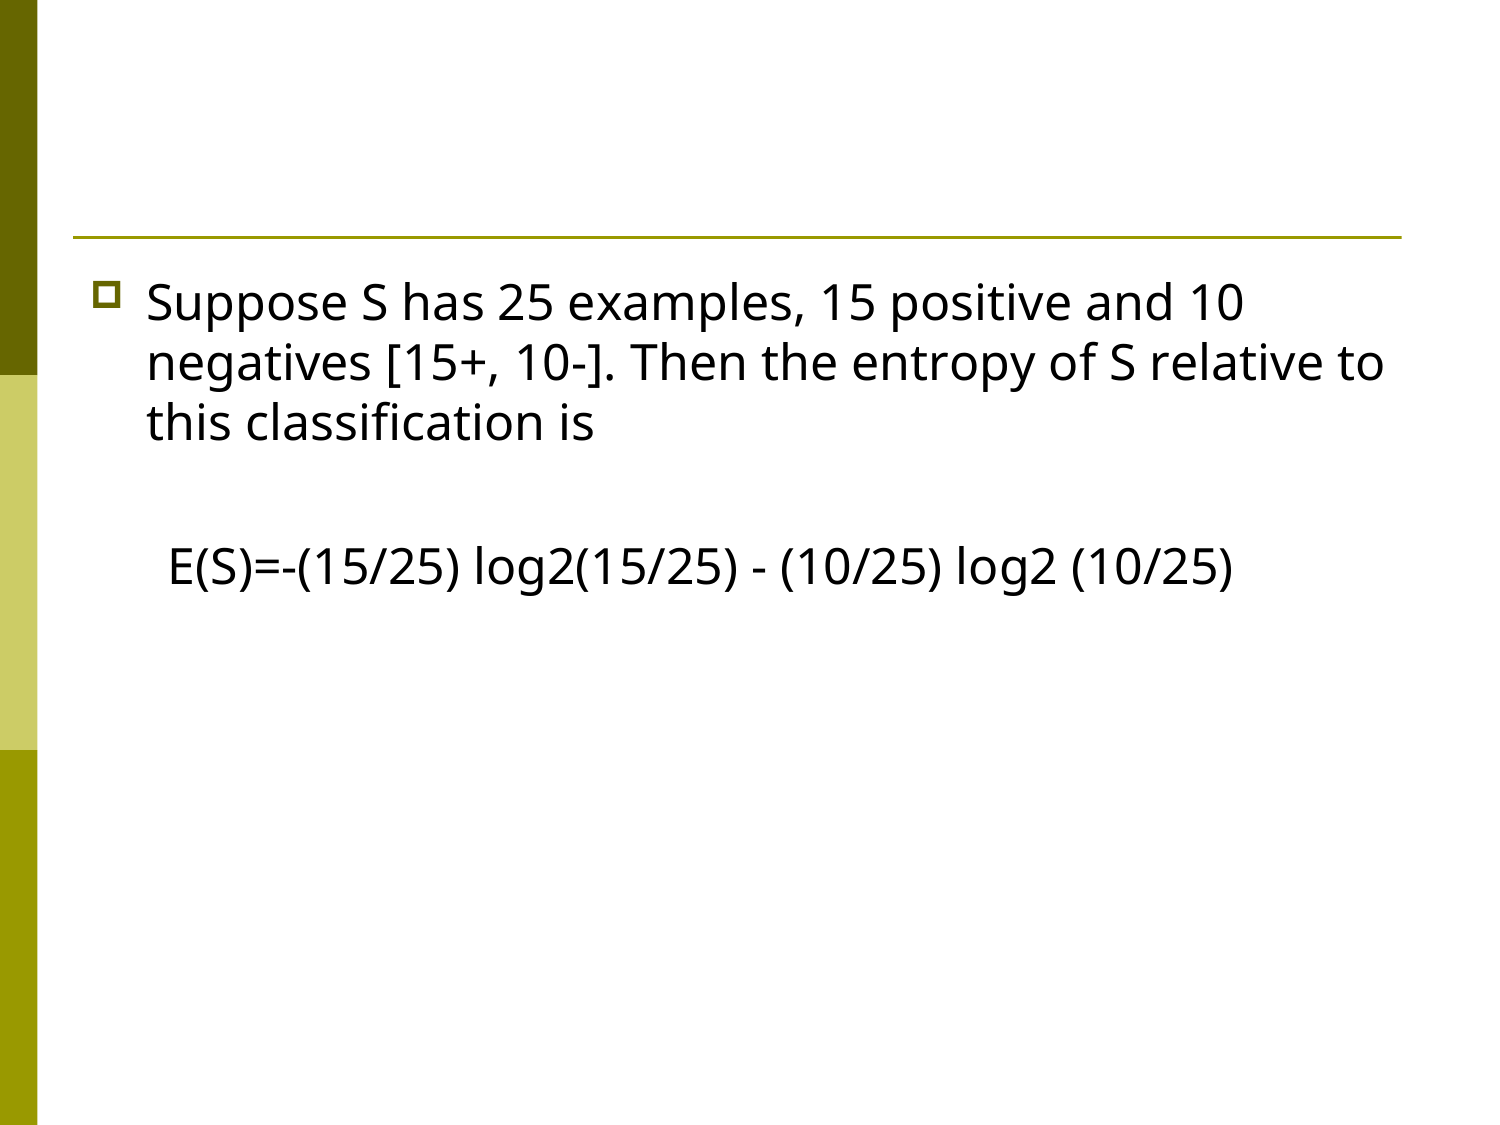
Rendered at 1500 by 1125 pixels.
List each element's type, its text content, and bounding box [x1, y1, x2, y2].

list Suppose S has 25 examples, 15 positive and 10 negatives [15+, 10-]. Then the entropy of S relative to this classification is E(S)=-(15/25) log2(15/25) - (10/25) log2 (10/25) [75, 262, 1426, 1006]
